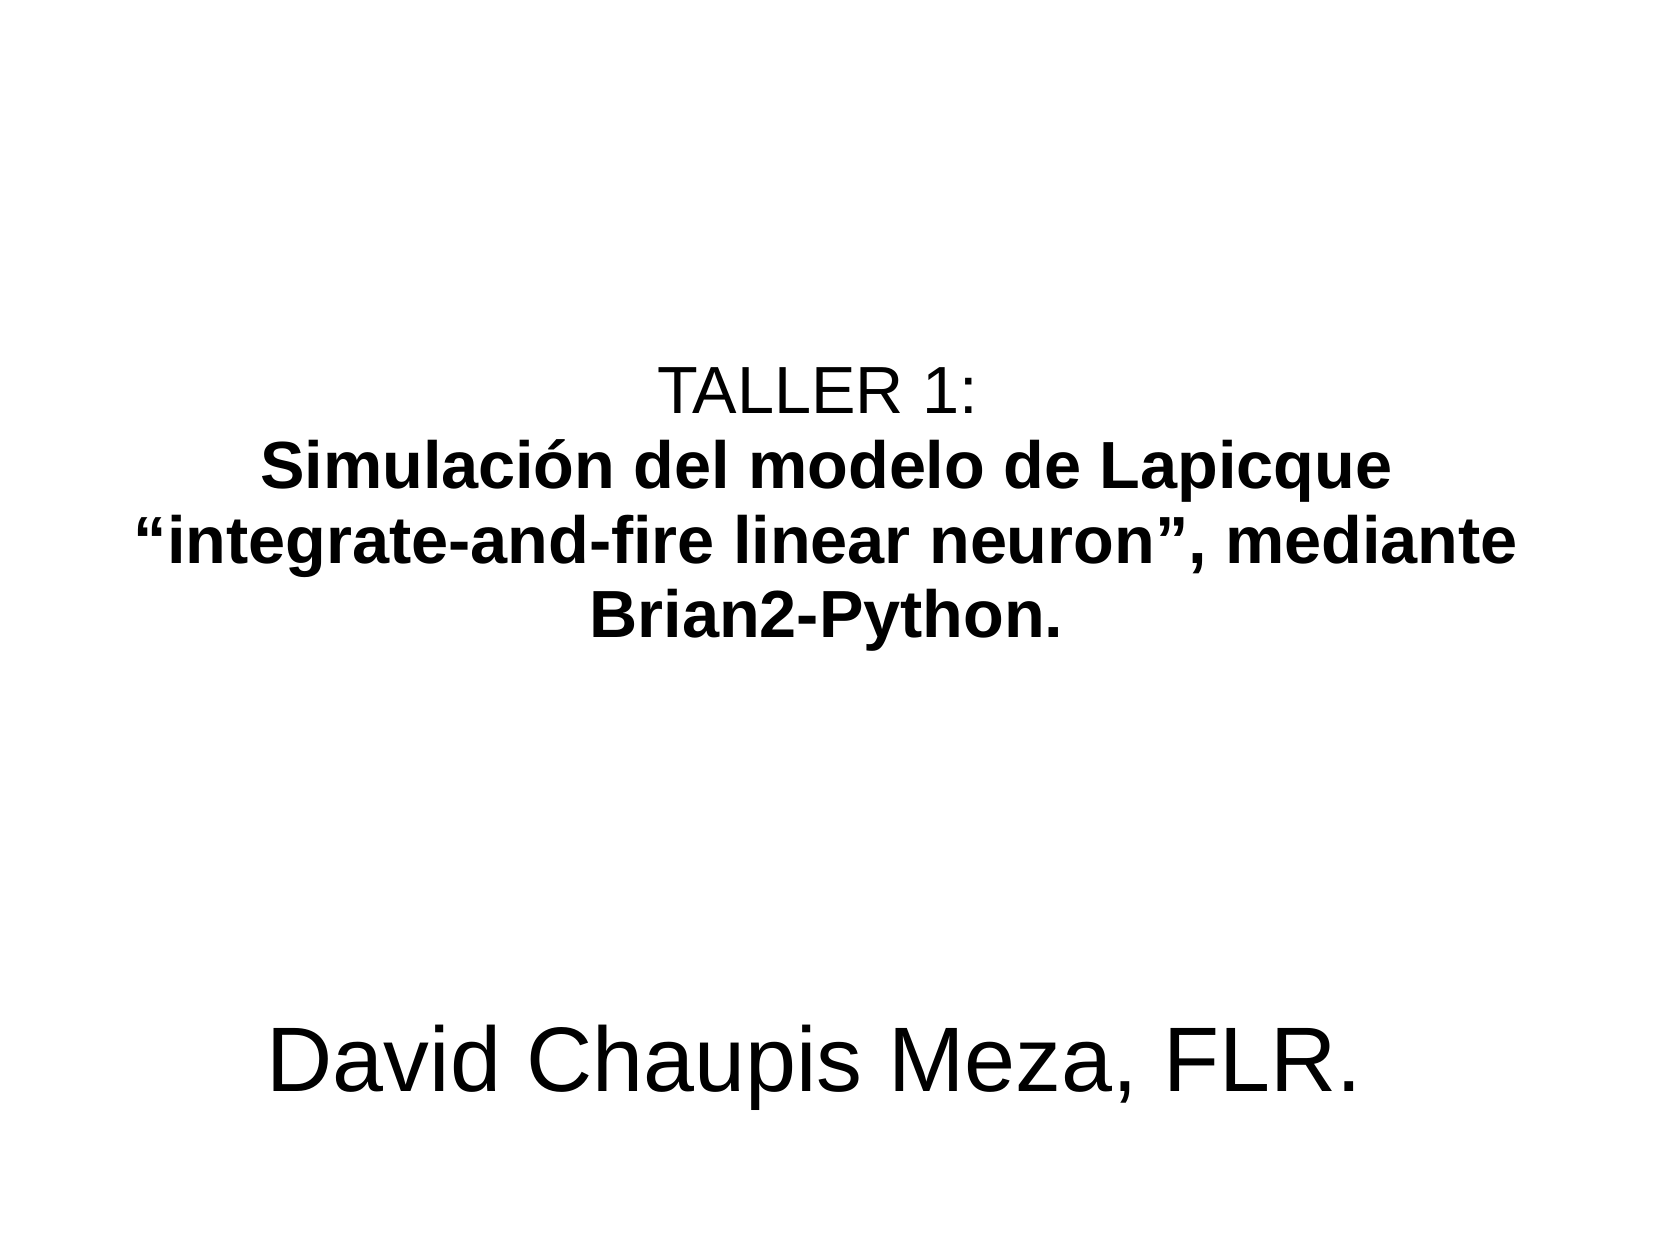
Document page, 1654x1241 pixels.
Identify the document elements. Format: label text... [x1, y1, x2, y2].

title David Chaupis Meza, FLR. [70, 956, 1559, 1164]
subtitle TALLER 1: Simulación del modelo de Lapicque “integrate-and-fire linear neuron”, mediante Brian2-Python. [82, 142, 1571, 863]
